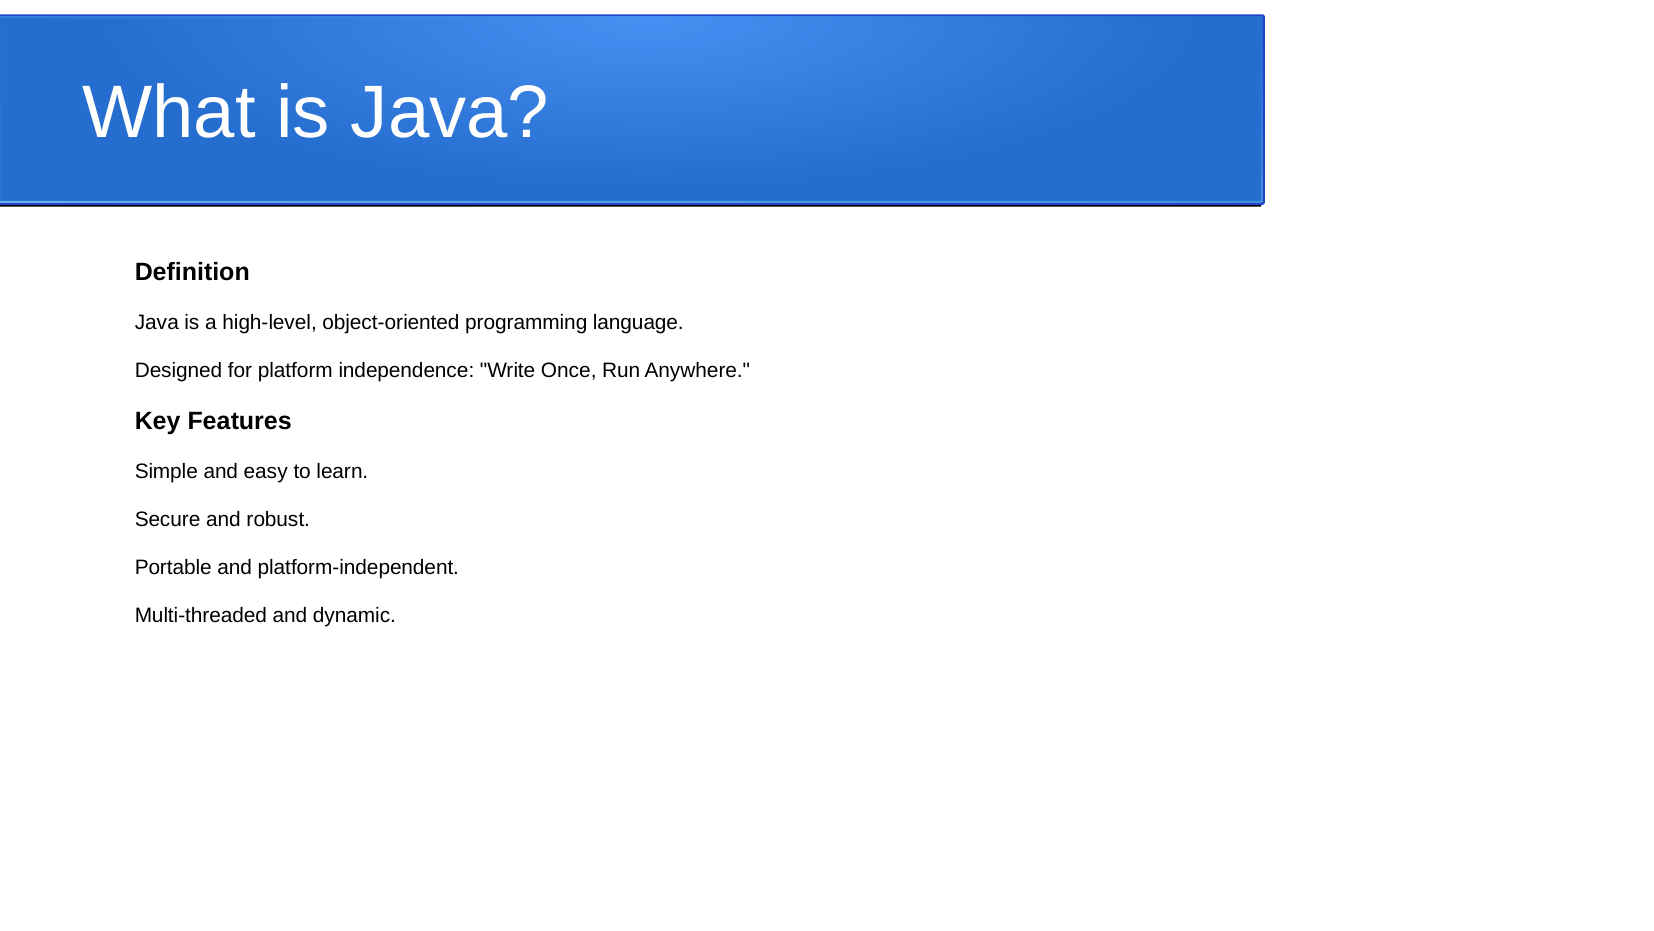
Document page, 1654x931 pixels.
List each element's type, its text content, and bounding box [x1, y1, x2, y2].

title What is Java? [82, 35, 1235, 189]
text_box Definition Java is a high-level, object-oriented programming language. Designed for platform independence: "Write Once, Run Anywhere." Key Features Simple and easy to learn. Secure and robust. Portable and platform-independent. Multi-threaded and dynamic. [120, 250, 1246, 886]
